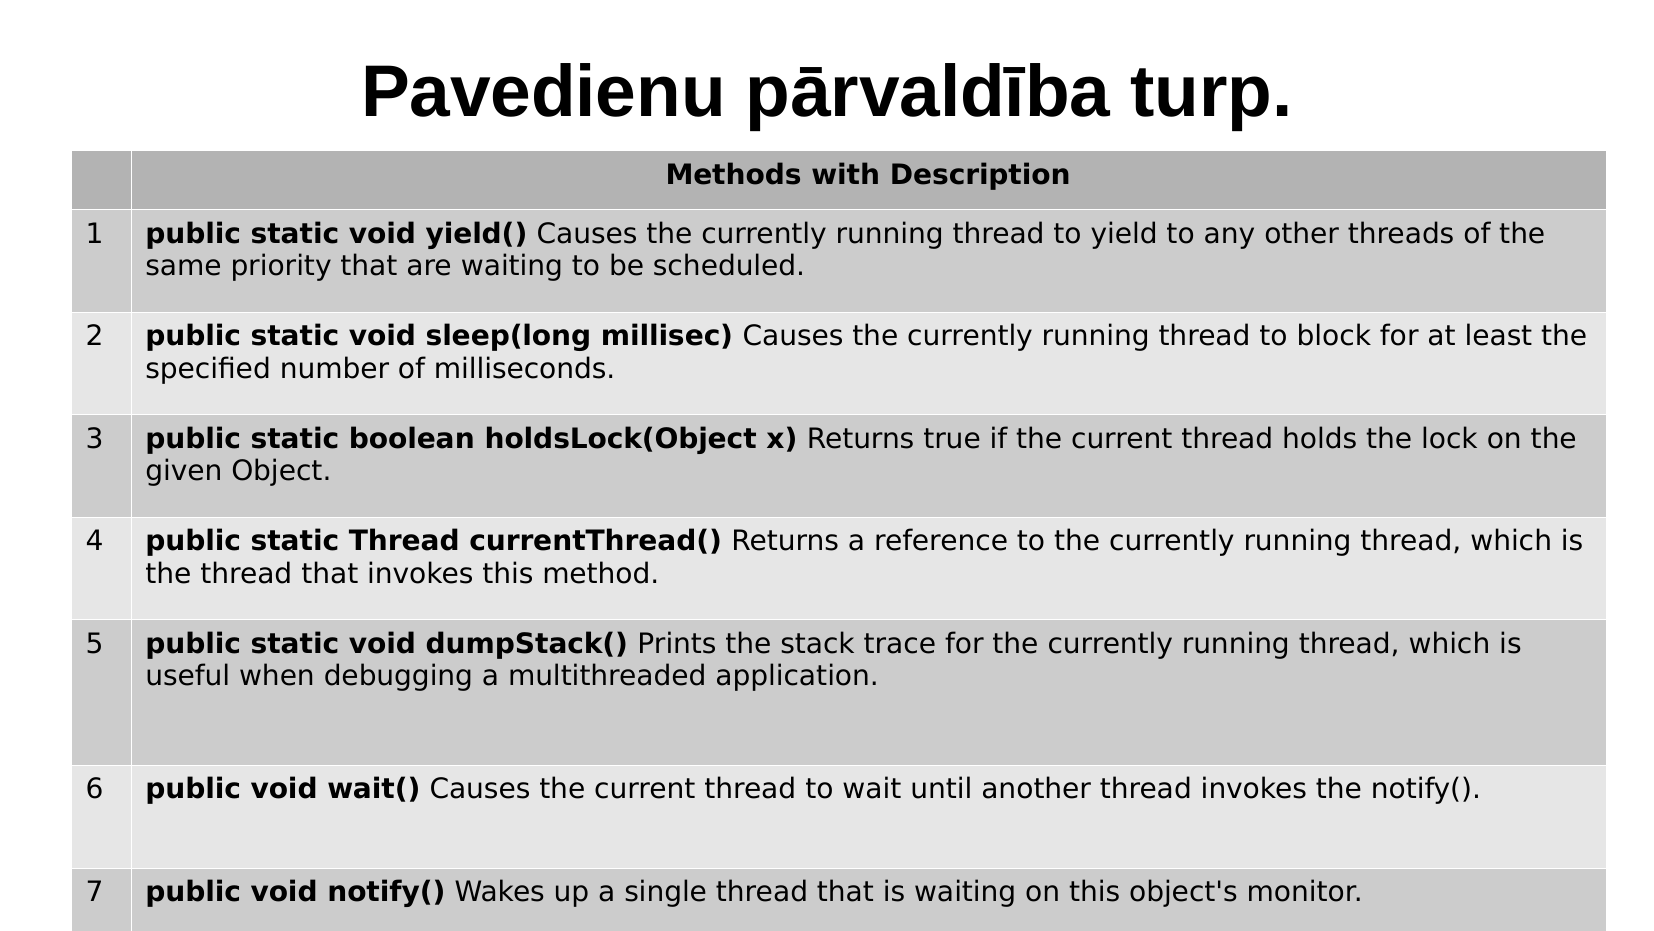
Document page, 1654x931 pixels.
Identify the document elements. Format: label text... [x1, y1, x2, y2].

table_cell 6 [72, 766, 131, 868]
table_cell 4 [72, 518, 131, 619]
table_header Methods with Description [132, 151, 1606, 209]
table_cell public static void sleep(long millisec) Causes the currently running thread to block for at least the specified number of milliseconds. [132, 313, 1606, 414]
table_cell public static Thread currentThread() Returns a reference to the currently running thread, which is the thread that invokes this method. [132, 518, 1606, 619]
table_cell public void wait() Causes the current thread to wait until another thread invokes the notify(). [132, 766, 1606, 868]
table_cell 7 [72, 869, 131, 931]
table_cell 1 [72, 210, 131, 312]
table_cell 5 [72, 620, 131, 765]
table_cell public static void dumpStack() Prints the stack trace for the currently running thread, which is useful when debugging a multithreaded application. [132, 620, 1606, 765]
table_cell public void notify() Wakes up a single thread that is waiting on this object's monitor. [132, 869, 1606, 931]
table_cell public static boolean holdsLock(Object x) Returns true if the current thread holds the lock on the given Object. [132, 415, 1606, 517]
title Pavedienu pārvaldība turp. [82, 37, 1571, 147]
table_cell public static void yield() Causes the currently running thread to yield to any other threads of the same priority that are waiting to be scheduled. [132, 210, 1606, 312]
table_cell 2 [72, 313, 131, 414]
table_header [72, 151, 131, 209]
table_cell 3 [72, 415, 131, 517]
